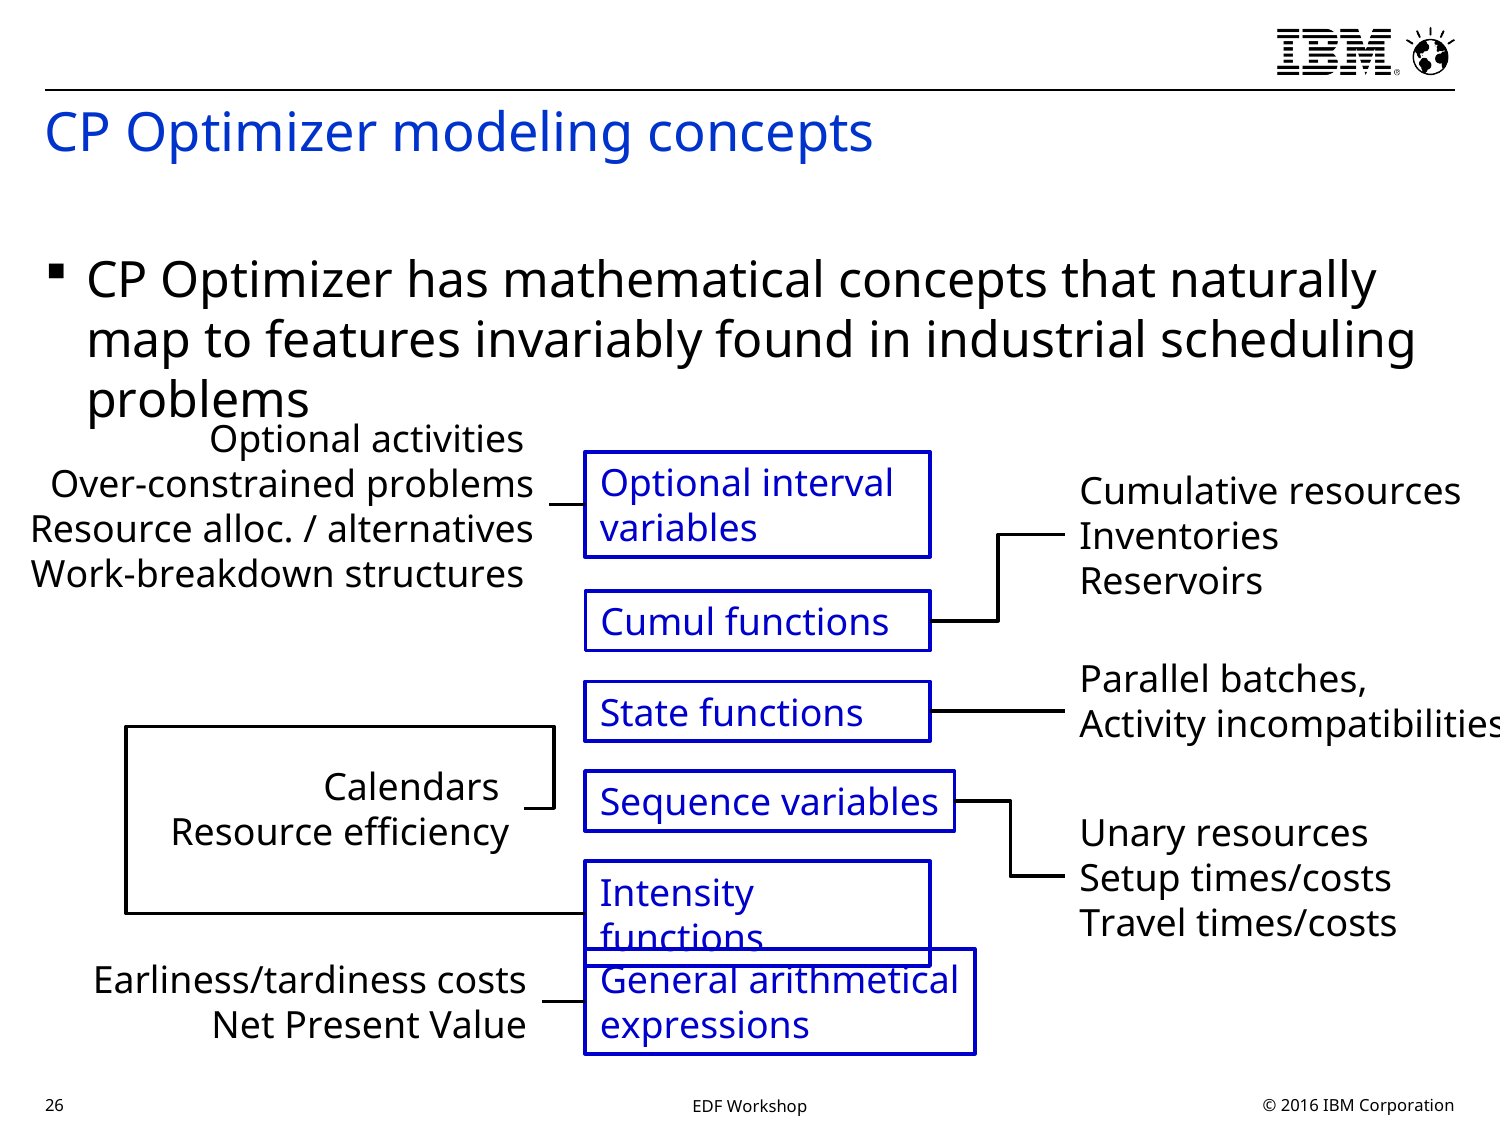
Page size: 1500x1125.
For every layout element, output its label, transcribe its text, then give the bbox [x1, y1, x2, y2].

text_box Optional activities Over-constrained problems Resource alloc. / alternatives Work-breakdown structures [15, 407, 486, 603]
text_box Intensity functions [585, 861, 931, 923]
text_box Earliness/tardiness costs Net Present Value [78, 949, 486, 1054]
text_box Sequence variables [585, 771, 931, 831]
text_box Calendars Resource efficiency [155, 755, 486, 861]
picture [1260, 10, 1468, 90]
text_box Cumul functions [585, 590, 931, 651]
list CP Optimizer has mathematical concepts that naturally map to features invariably found in industrial scheduling problems [29, 239, 1455, 376]
text_box Unary resources Setup times/costs Travel times/costs [1064, 801, 1379, 952]
title CP Optimizer modeling concepts [29, 97, 1455, 203]
text_box Cumulative resources Inventories Reservoirs [1064, 459, 1428, 610]
text_box State functions [585, 681, 931, 742]
text_box Parallel batches, Activity incompatibilities [1064, 647, 1479, 775]
text_box General arithmetical expressions [585, 949, 932, 1054]
text_box Optional interval variables [585, 452, 931, 557]
